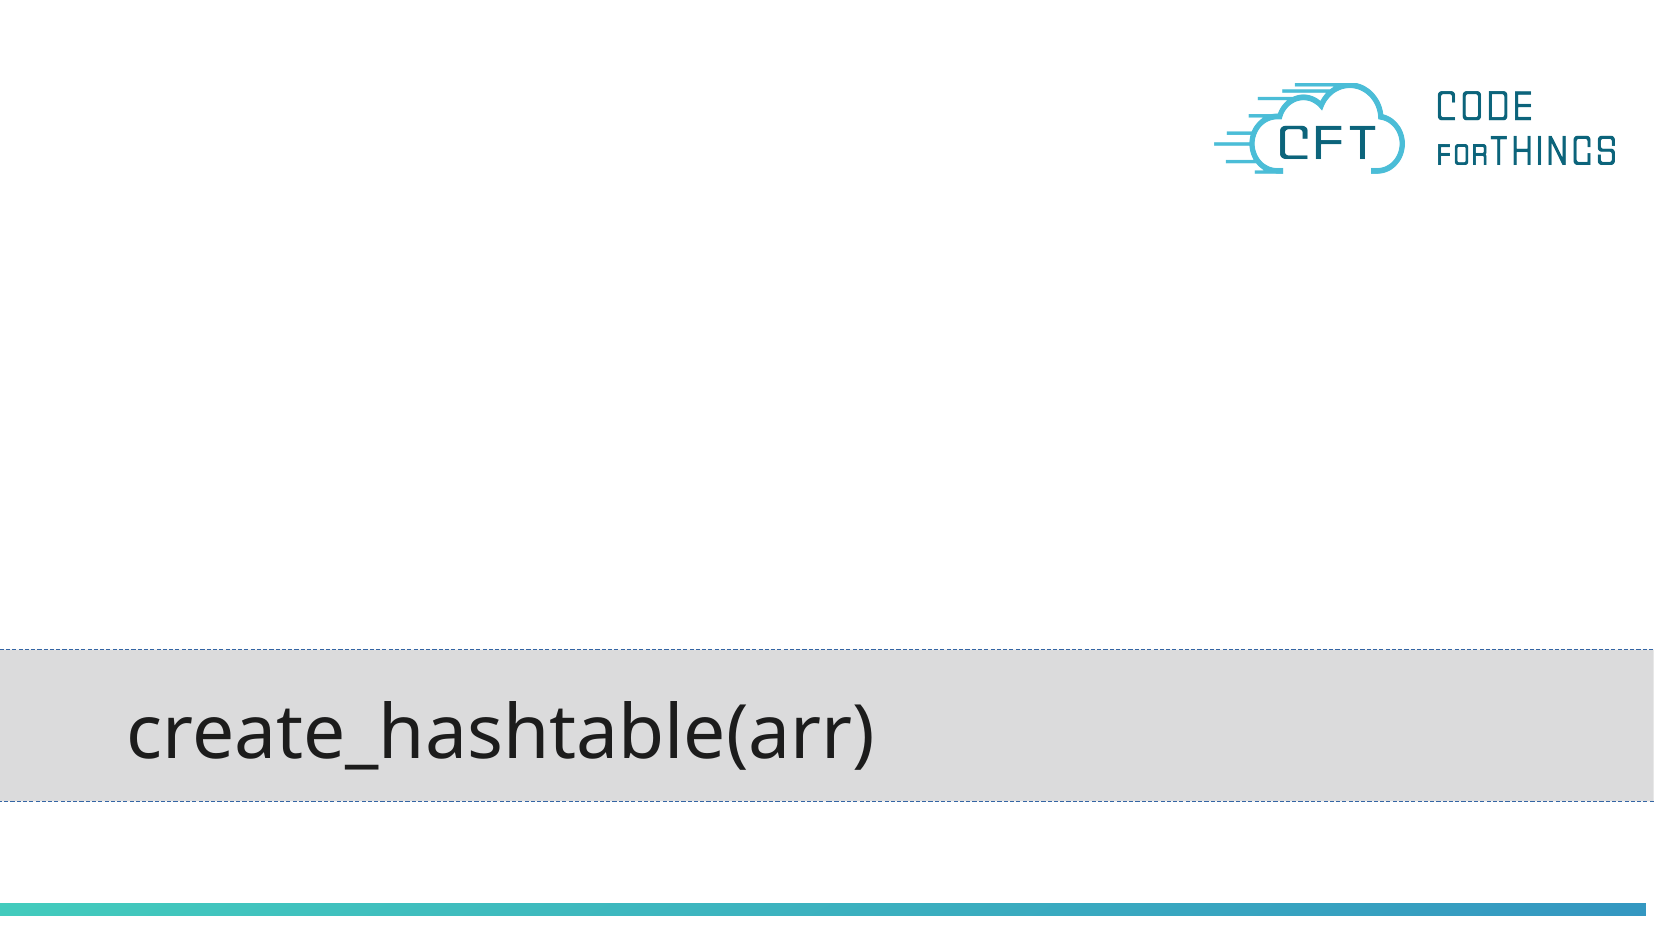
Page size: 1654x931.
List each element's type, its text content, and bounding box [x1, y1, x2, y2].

title create_hashtable(arr) [53, 626, 1642, 832]
picture [1214, 83, 1615, 174]
